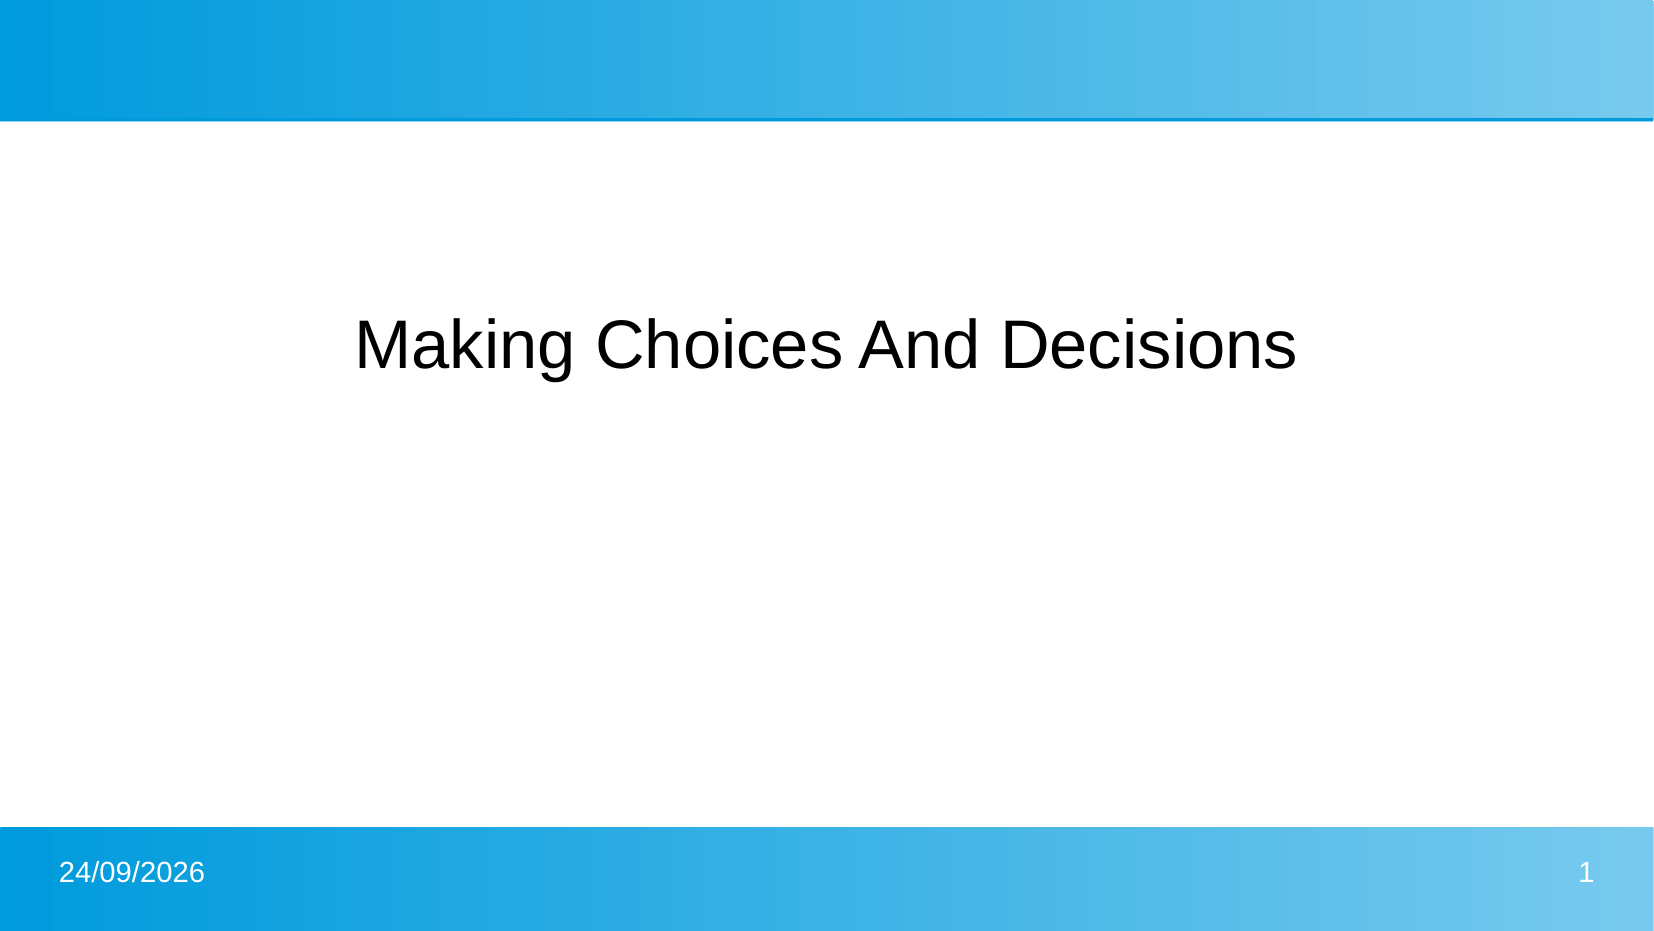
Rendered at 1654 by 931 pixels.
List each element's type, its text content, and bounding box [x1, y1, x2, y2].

title Making Choices And Decisions [59, 305, 1595, 384]
